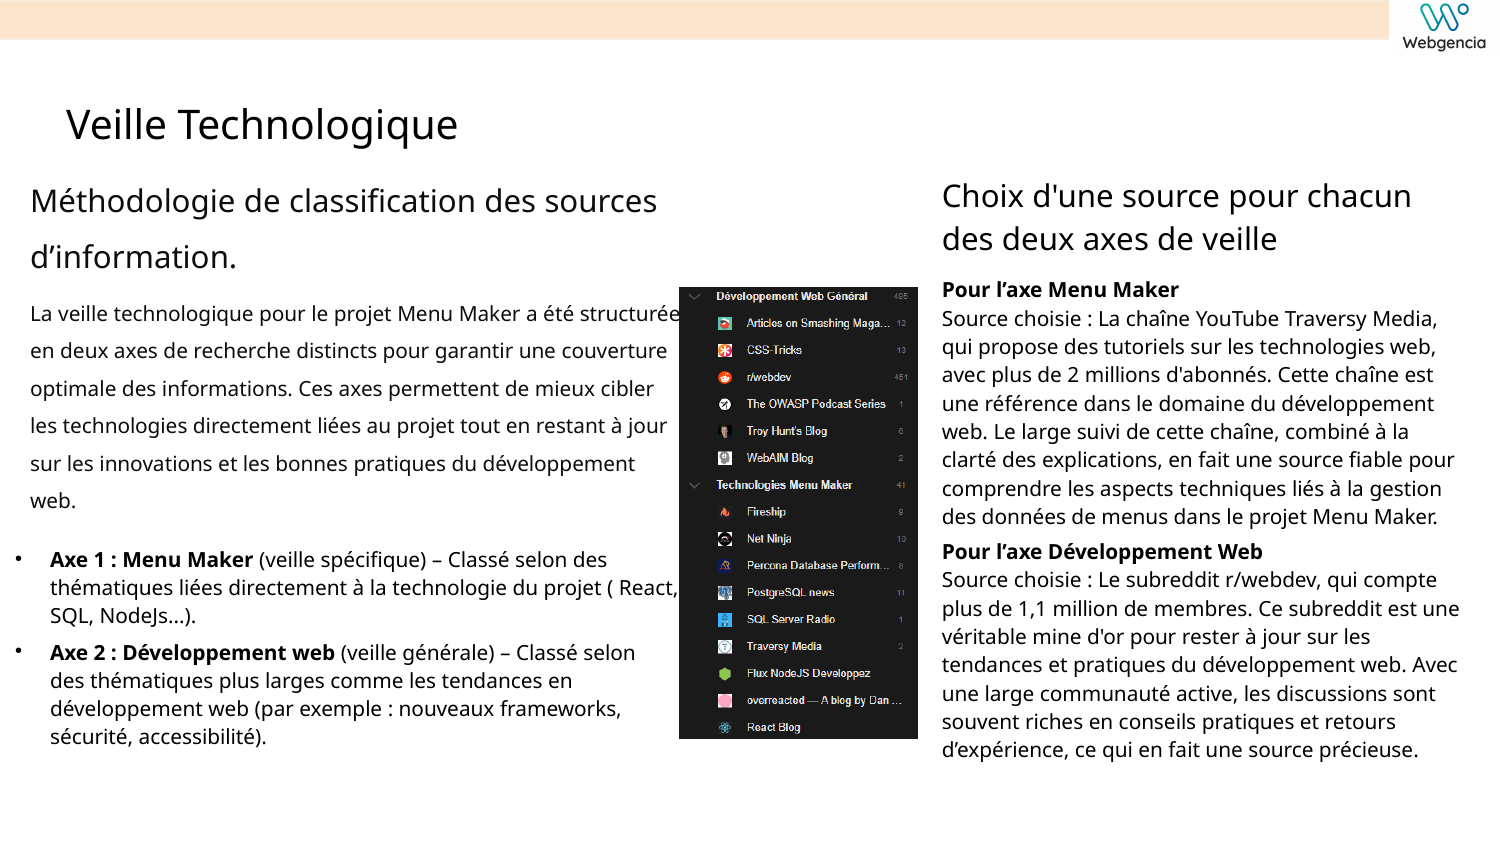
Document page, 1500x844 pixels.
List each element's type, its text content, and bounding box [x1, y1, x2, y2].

text_box Choix d'une source pour chacun des deux axes de veille Pour l’axe Menu Maker Source choisie : La chaîne YouTube Traversy Media, qui propose des tutoriels sur les technologies web, avec plus de 2 millions d'abonnés. Cette chaîne est une référence dans le domaine du développement web. Le large suivi de cette chaîne, combiné à la clarté des explications, en fait une source fiable pour comprendre les aspects techniques liés à la gestion des données de menus dans le projet Menu Maker. Pour l’axe Développement Web Source choisie : Le subreddit r/webdev, qui compte plus de 1,1 million de membres. Ce subreddit est une véritable mine d'or pour rester à jour sur les tendances et pratiques du développement web. Avec une large communauté active, les discussions sont souvent riches en conseils pratiques et retours d’expérience, ce qui en fait une source précieuse. [927, 166, 1477, 787]
picture [679, 287, 918, 739]
text_box Axe 2 : Développement web (veille générale) – Classé selon des thématiques plus larges comme les tendances en développement web (par exemple : nouveaux frameworks, sécurité, accessibilité). [0, 630, 680, 748]
picture [1389, 0, 1500, 56]
text_box Méthodologie de classification des sources d’information. La veille technologique pour le projet Menu Maker a été structurée en deux axes de recherche distincts pour garantir une couverture optimale des informations. Ces axes permettent de mieux cibler les technologies directement liées au projet tout en restant à jour sur les innovations et les bonnes pratiques du développement web. [0, 147, 697, 537]
title Veille Technologique [51, 72, 1449, 167]
text_box [0, 0, 1389, 40]
text_box Axe 1 : Menu Maker (veille spécifique) – Classé selon des thématiques liées directement à la technologie du projet ( React, SQL, NodeJs...). [0, 537, 679, 630]
